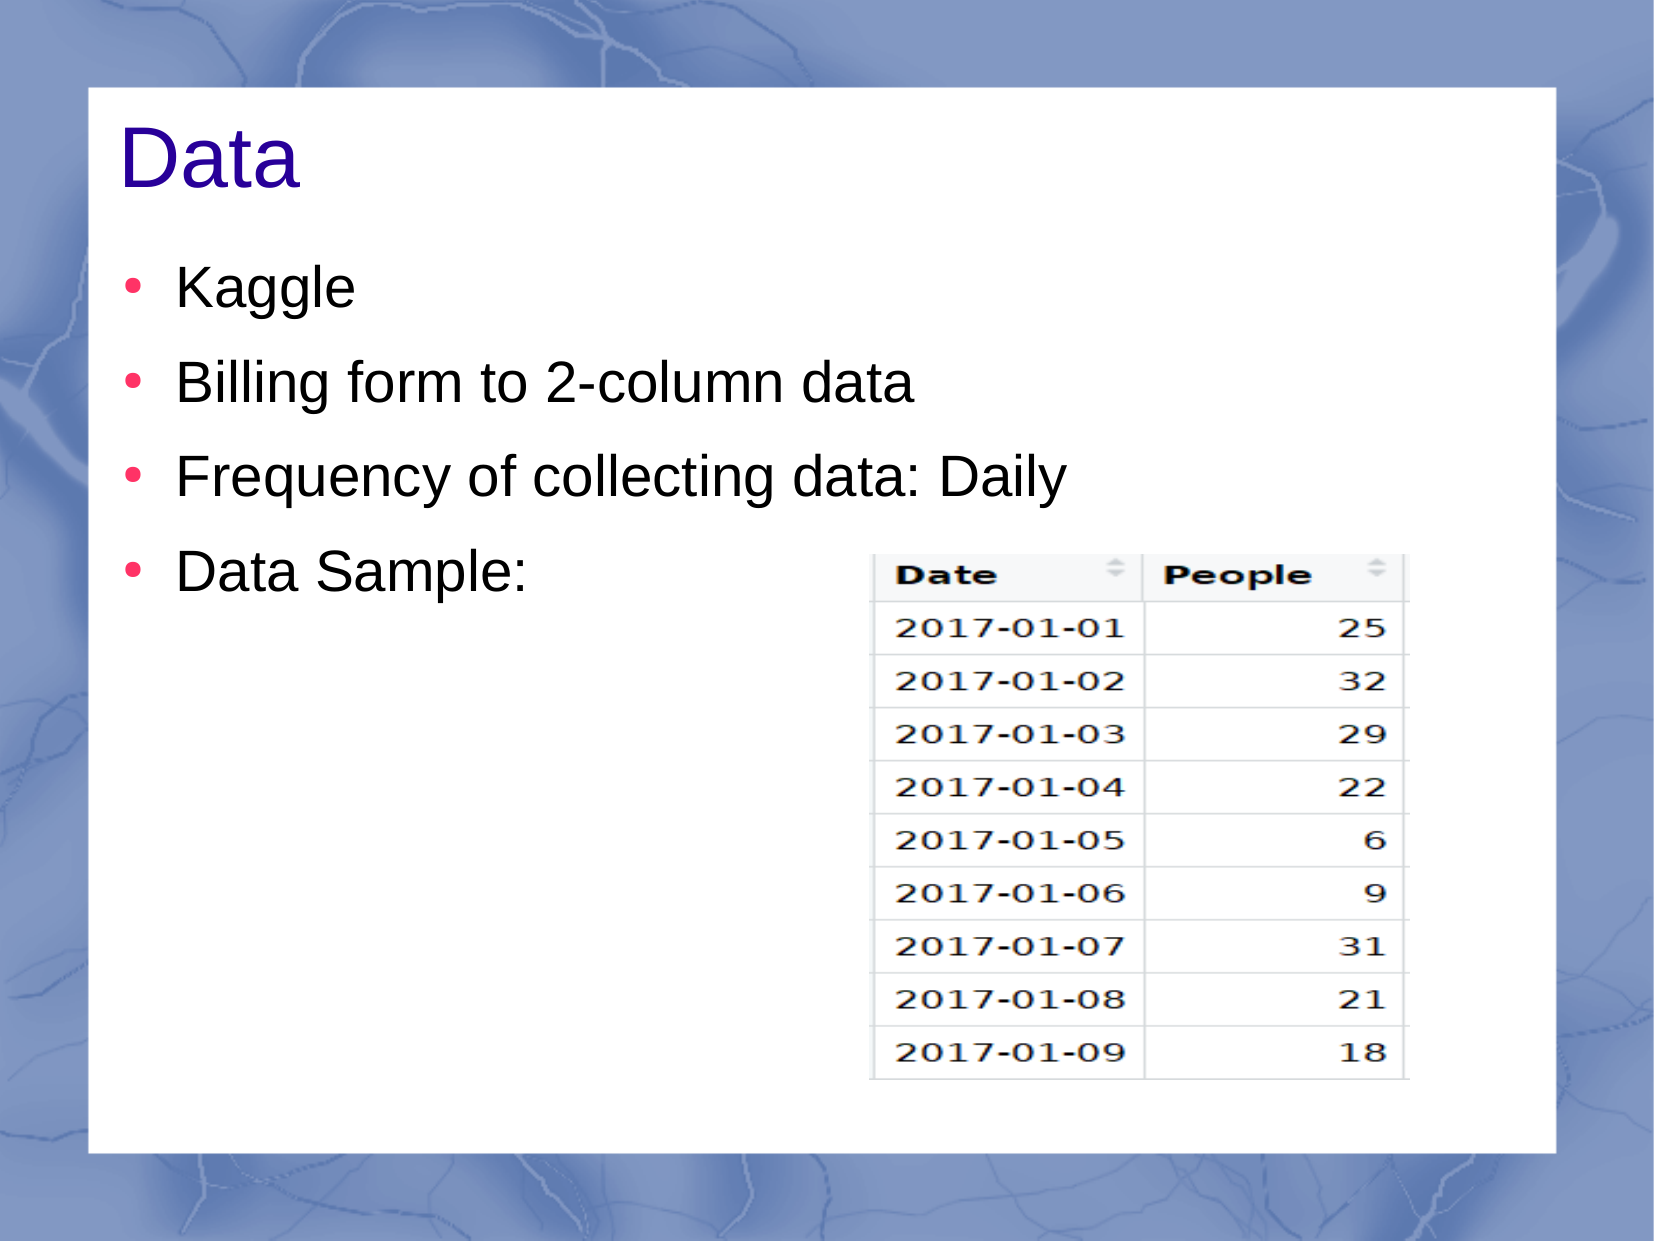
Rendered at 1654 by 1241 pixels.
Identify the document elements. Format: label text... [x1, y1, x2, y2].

picture [0, 0, 1654, 1241]
title Data [118, 90, 1536, 226]
list Kaggle Billing form to 2-column data Frequency of collecting data: Daily Data Sample: [105, 255, 1506, 1126]
